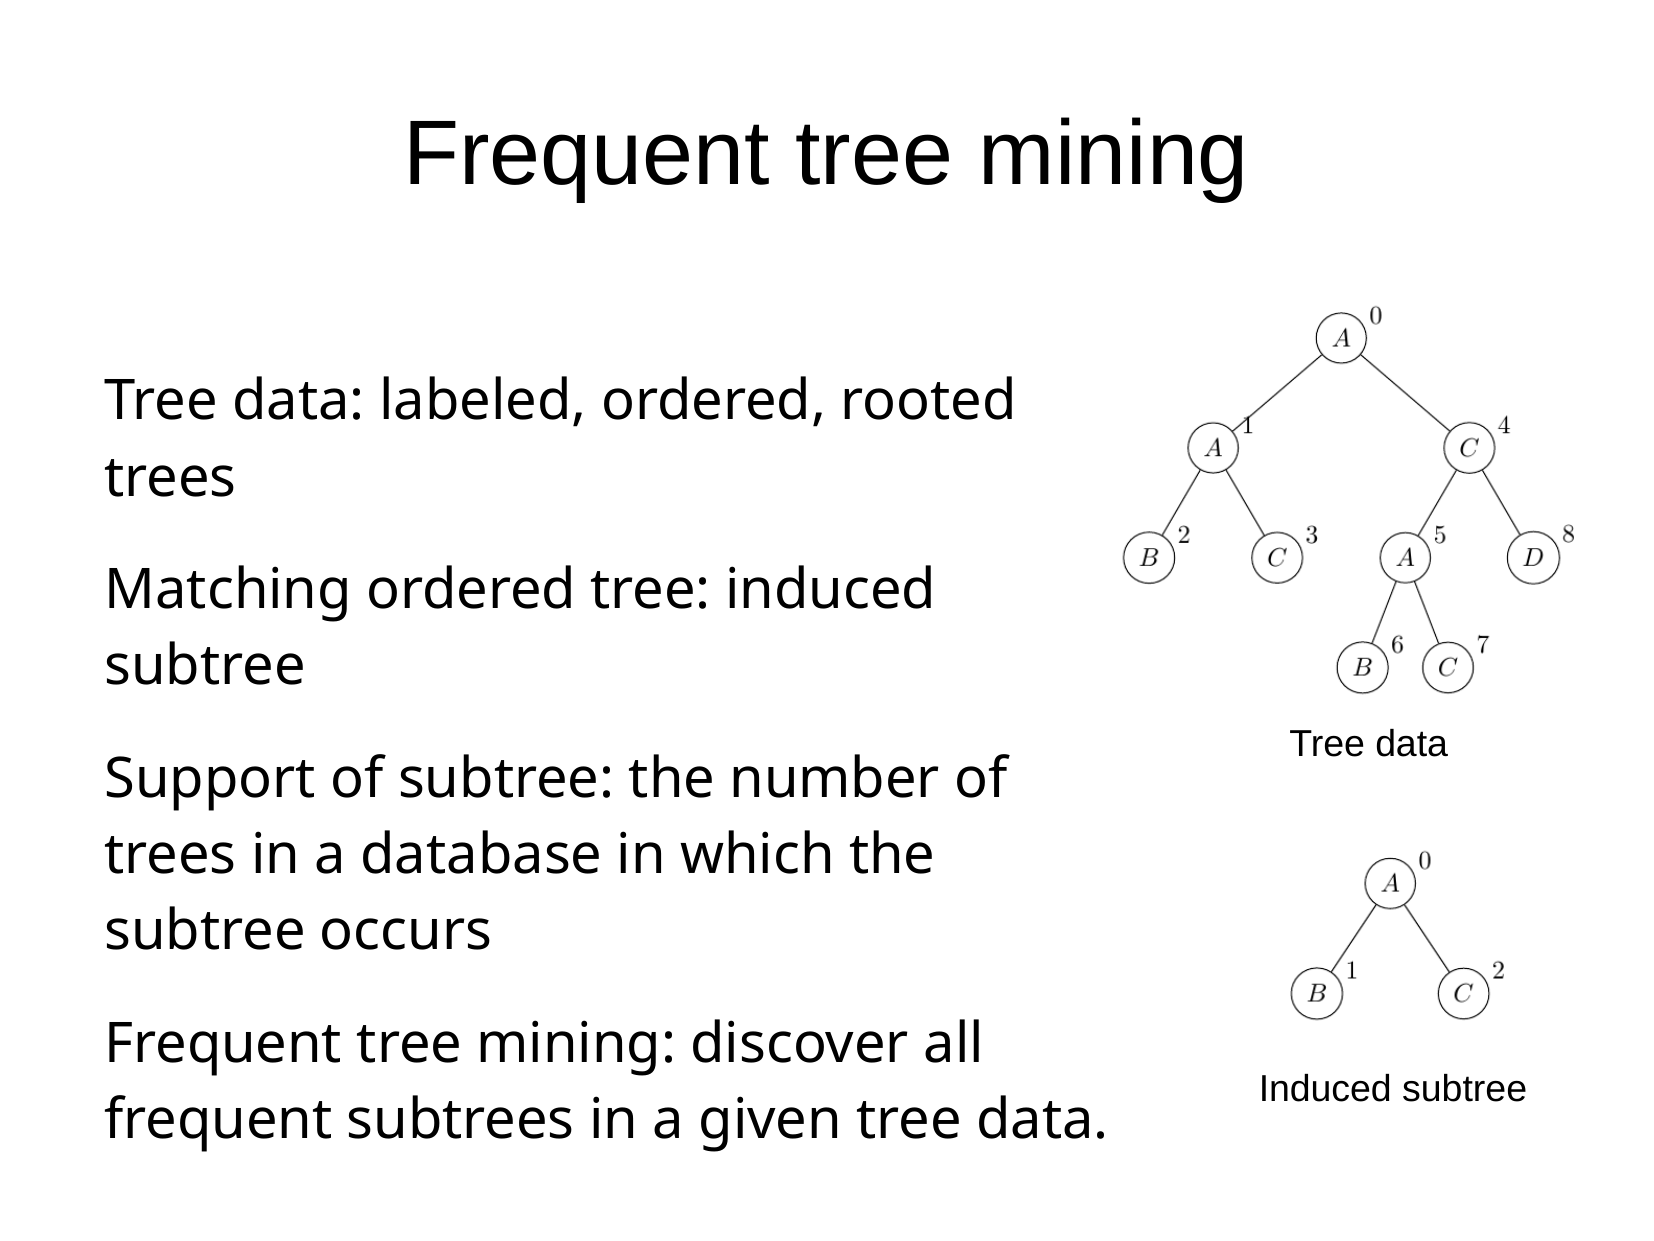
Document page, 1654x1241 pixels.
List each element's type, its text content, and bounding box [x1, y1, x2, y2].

text_box Induced subtree [1244, 1059, 1560, 1117]
title Frequent tree mining [82, 49, 1571, 257]
picture [1105, 287, 1600, 709]
picture [1262, 834, 1530, 1056]
list Tree data: labeled, ordered, rooted trees Matching ordered tree: induced subtree Support of subtree: the number of trees in a database in which the subtree occurs Frequent tree mining: discover all frequent subtrees in a given tree data. [45, 360, 1126, 1171]
text_box Tree data [1173, 714, 1564, 772]
